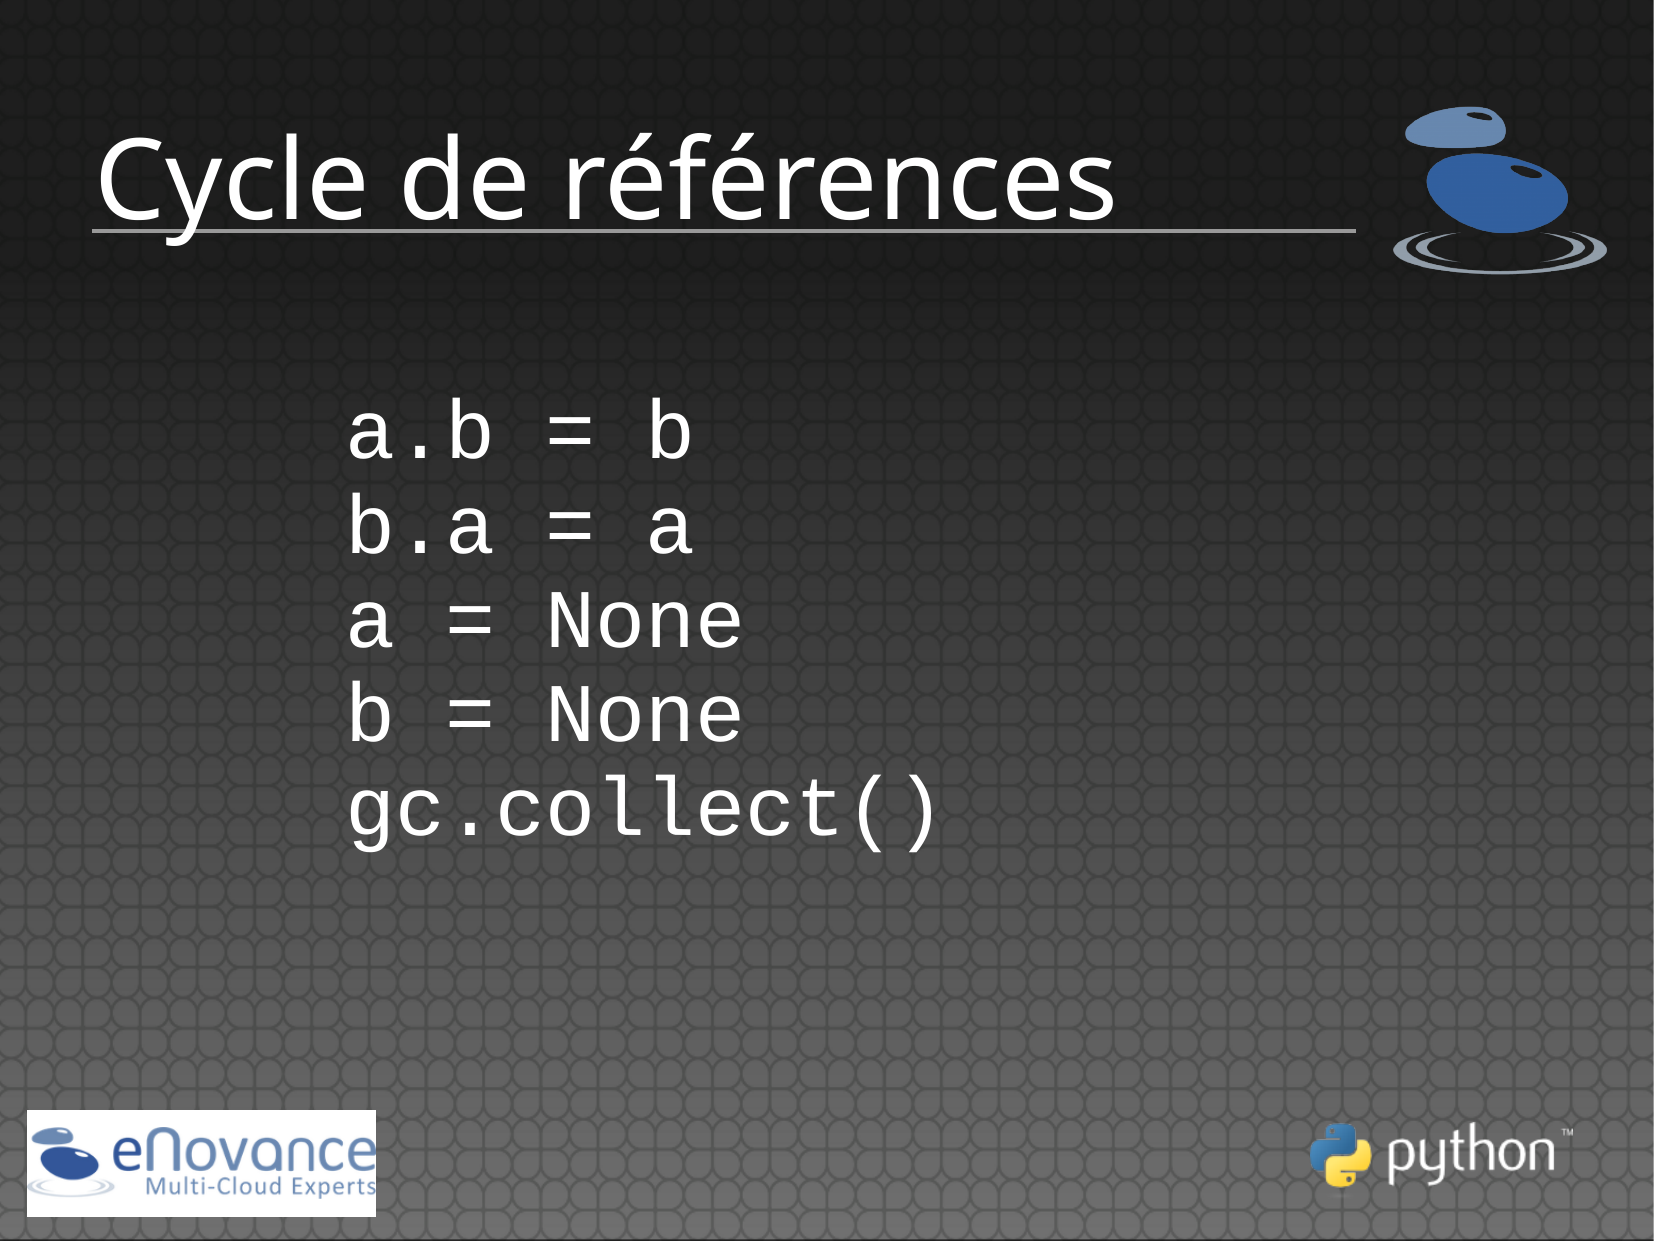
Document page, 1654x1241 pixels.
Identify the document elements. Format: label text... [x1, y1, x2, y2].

picture [0, 0, 1654, 1241]
title Cycle de références [94, 100, 1426, 251]
list a.b = b b.a = a a = None b = None gc.collect() [345, 389, 1600, 946]
